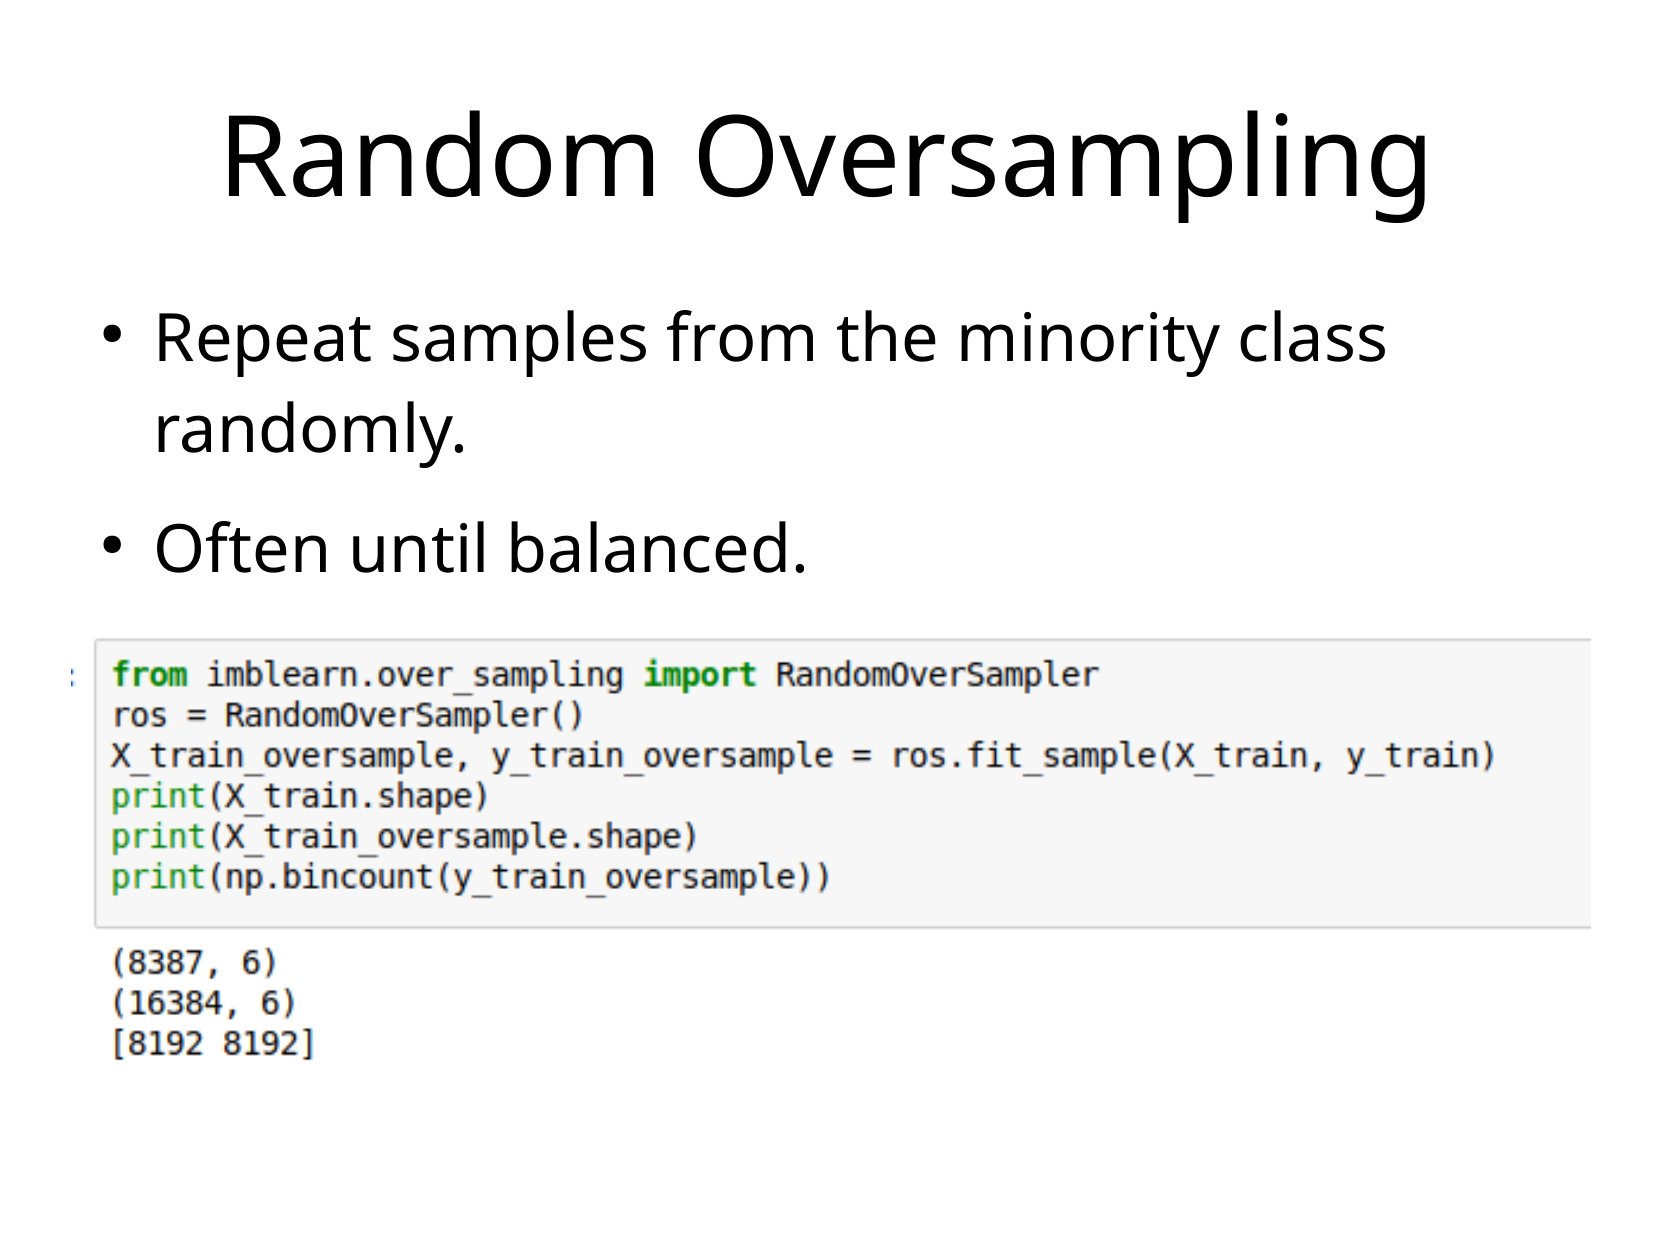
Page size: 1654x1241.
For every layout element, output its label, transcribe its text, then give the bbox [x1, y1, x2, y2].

list Repeat samples from the minority class randomly. Often until balanced. Much slower (dataset grows to 2x majority) [82, 290, 1571, 625]
title Random Oversampling [82, 49, 1571, 257]
picture [71, 625, 1591, 1066]
